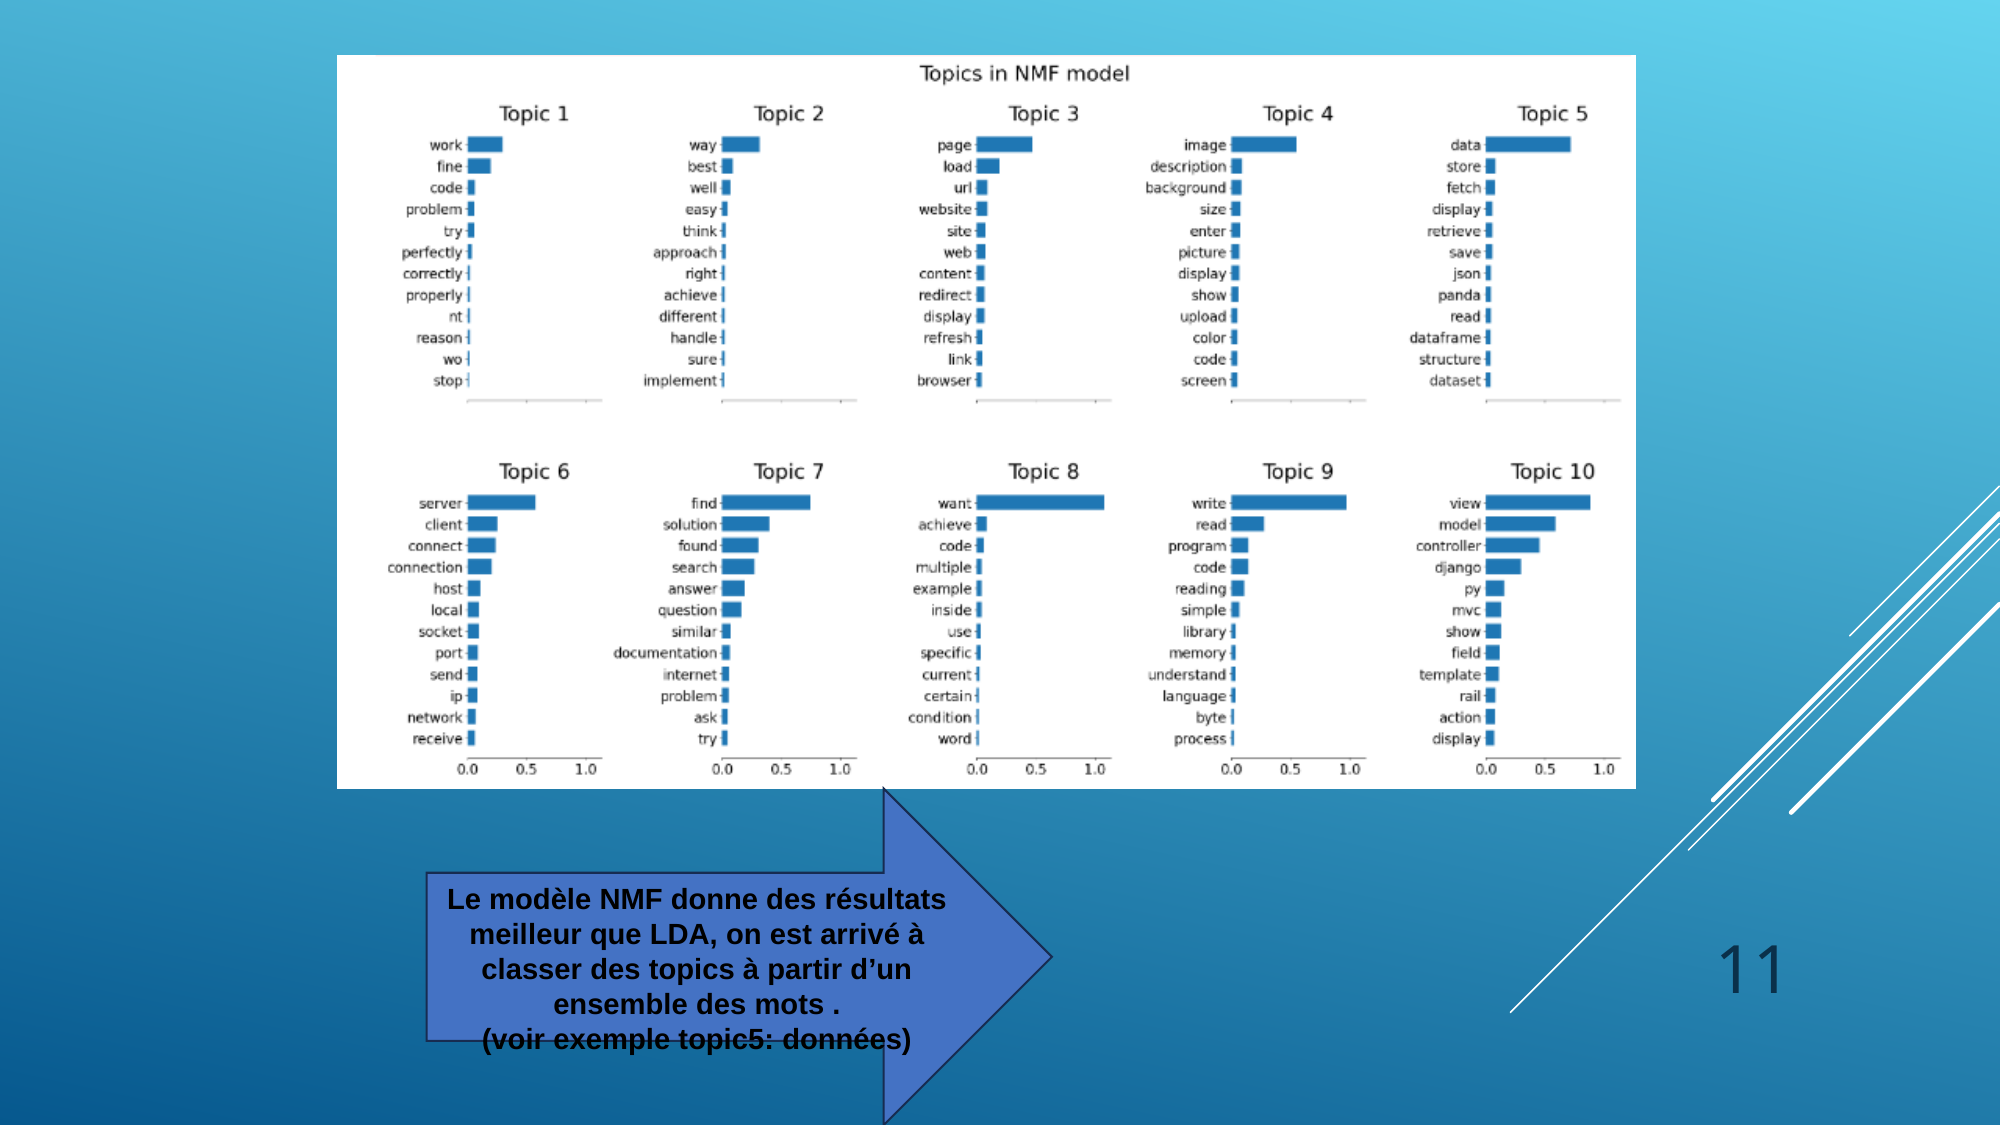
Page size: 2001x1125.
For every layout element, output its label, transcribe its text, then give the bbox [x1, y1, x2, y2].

picture [337, 55, 1636, 789]
text_box Le modèle NMF donne des résultats meilleur que LDA, on est arrivé à classer des topics à partir d’un ensemble des mots . (voir exemple topic5: données) [426, 788, 1052, 1125]
text_box [1700, 915, 1888, 1026]
